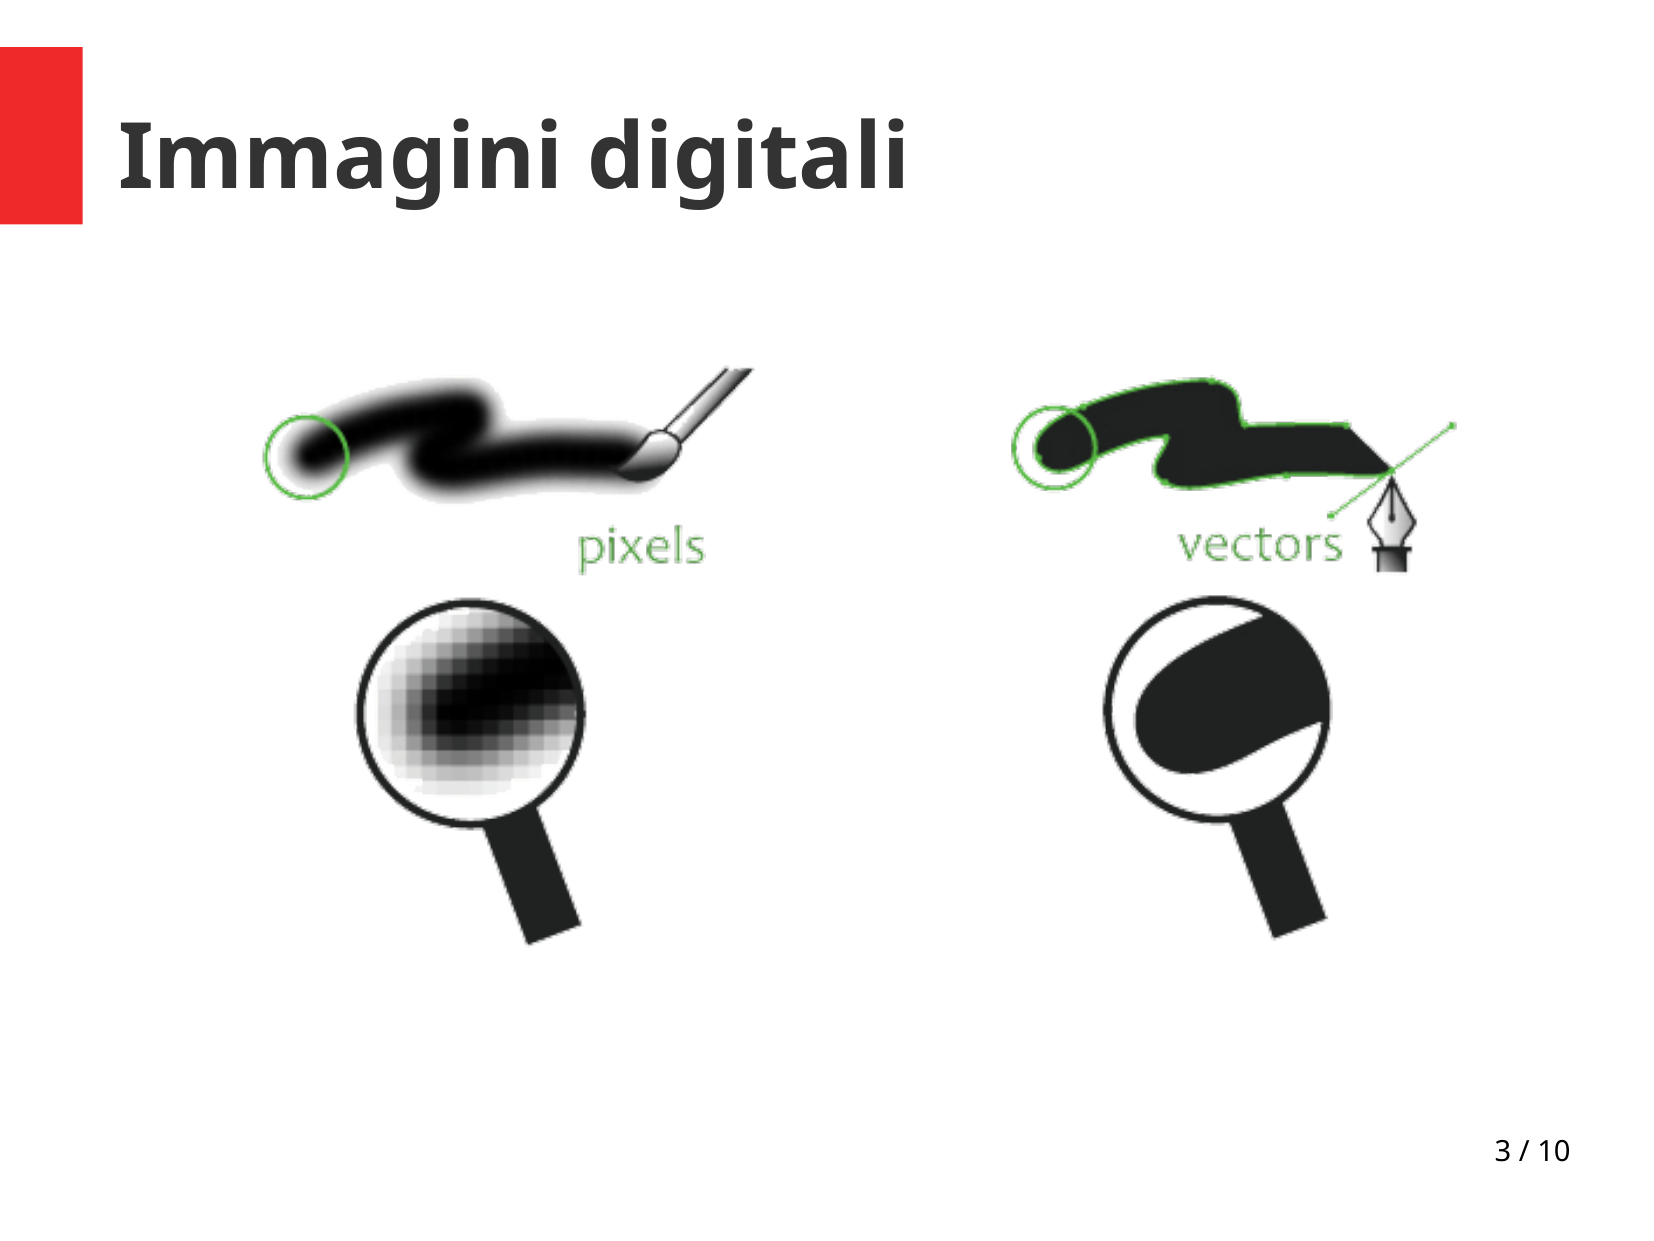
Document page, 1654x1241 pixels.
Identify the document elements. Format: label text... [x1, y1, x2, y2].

picture [224, 341, 1506, 969]
title Immagini digitali [118, 49, 1571, 257]
